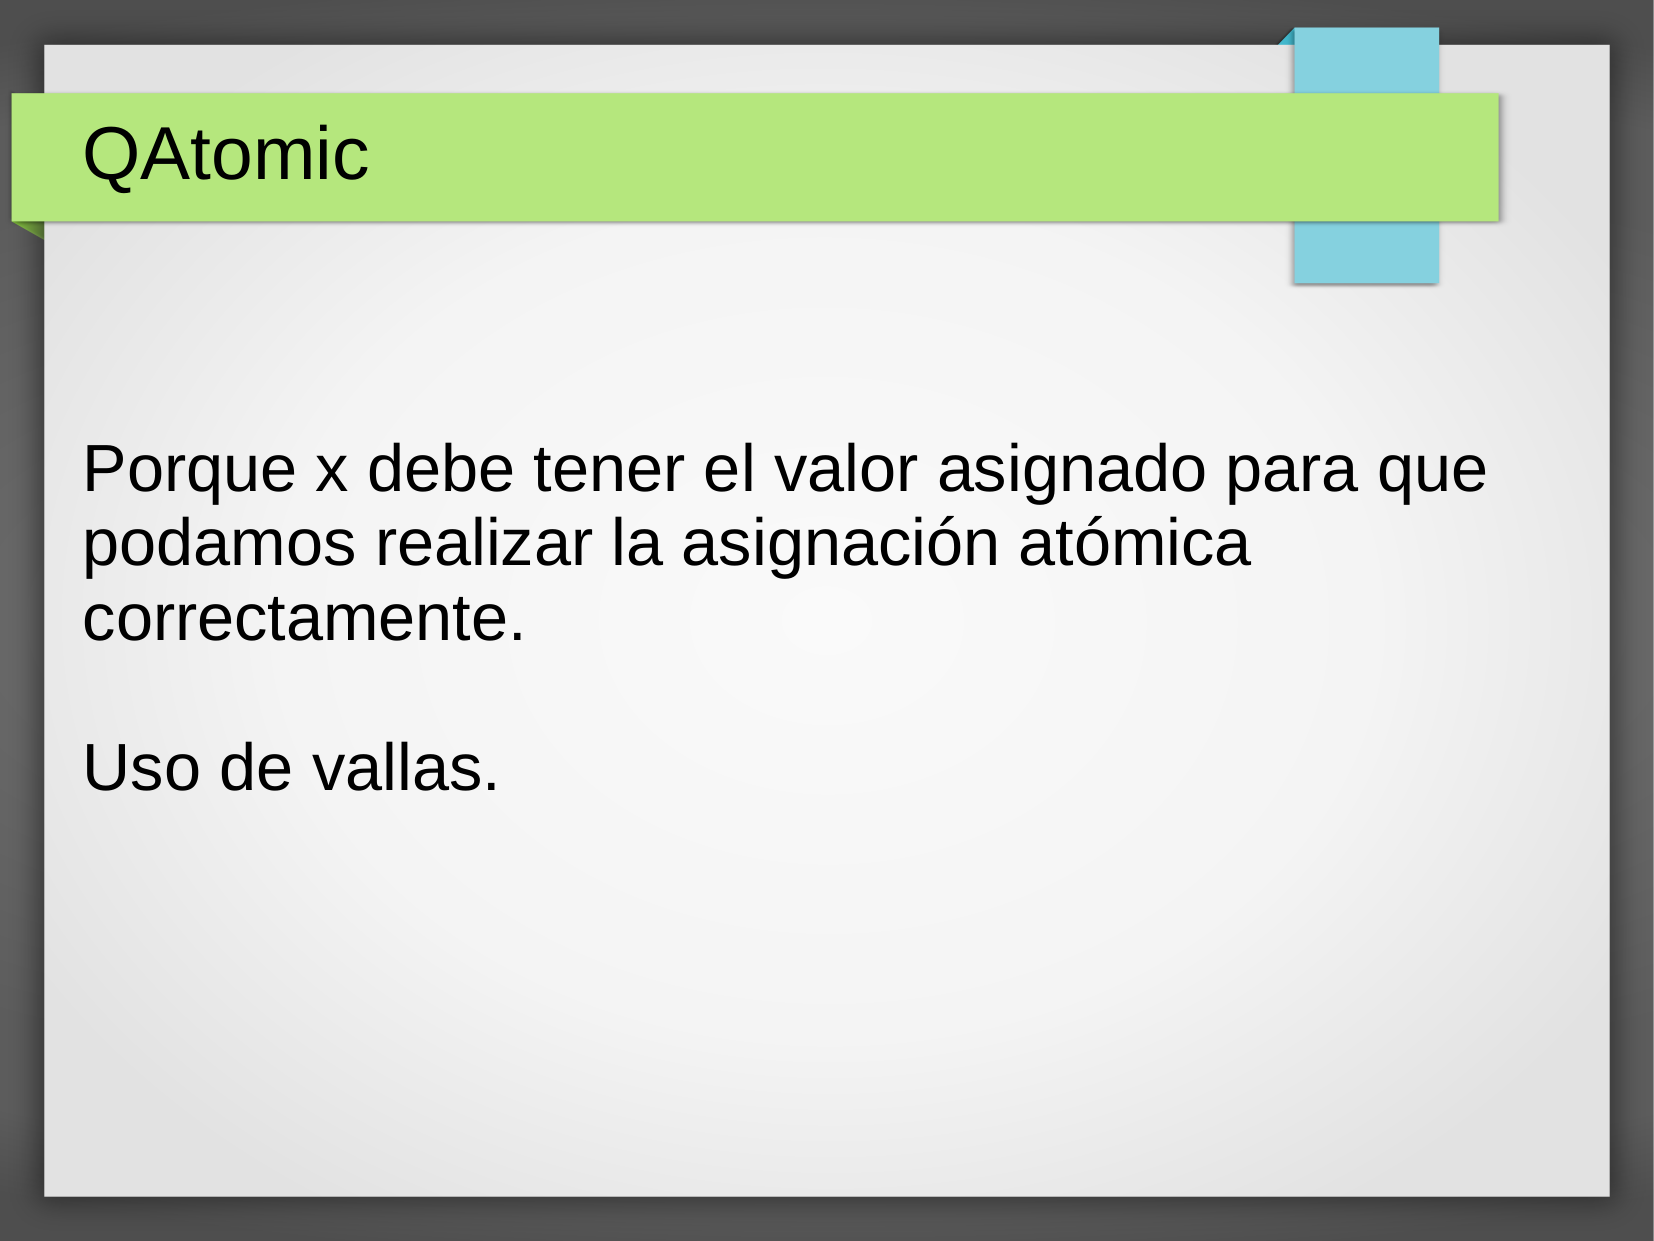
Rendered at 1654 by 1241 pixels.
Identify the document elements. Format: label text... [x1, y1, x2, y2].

subtitle Porque x debe tener el valor asignado para que podamos realizar la asignación atómica correctamente. Uso de vallas. [82, 295, 1571, 1015]
picture [0, 0, 1654, 1241]
title QAtomic [82, 94, 1264, 213]
